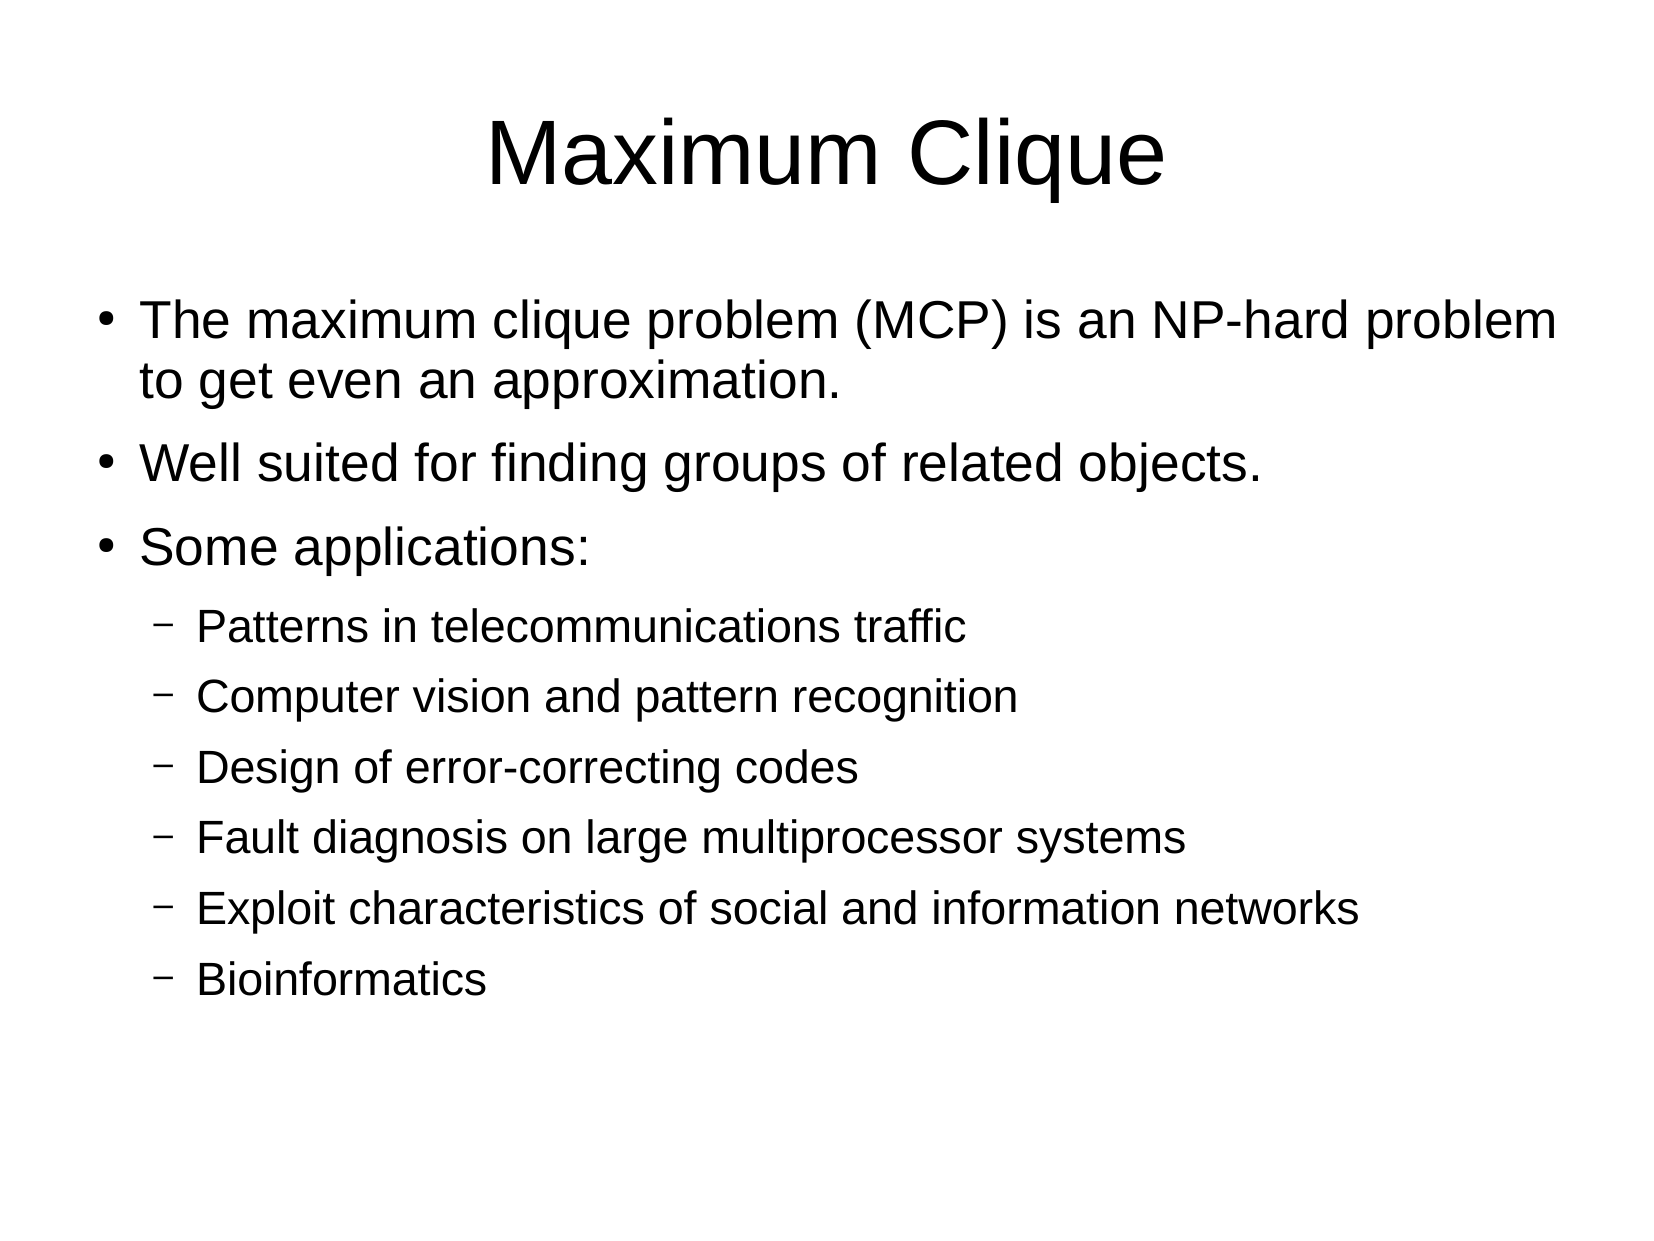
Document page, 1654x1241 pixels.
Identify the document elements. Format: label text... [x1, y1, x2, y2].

title Maximum Clique [82, 49, 1571, 257]
list The maximum clique problem (MCP) is an NP-hard problem to get even an approximation. Well suited for finding groups of related objects. Some applications: Patterns in telecommunications traffic Computer vision and pattern recognition Design of error-correcting codes Fault diagnosis on large multiprocessor systems Exploit characteristics of social and information networks Bioinformatics [82, 290, 1571, 1010]
